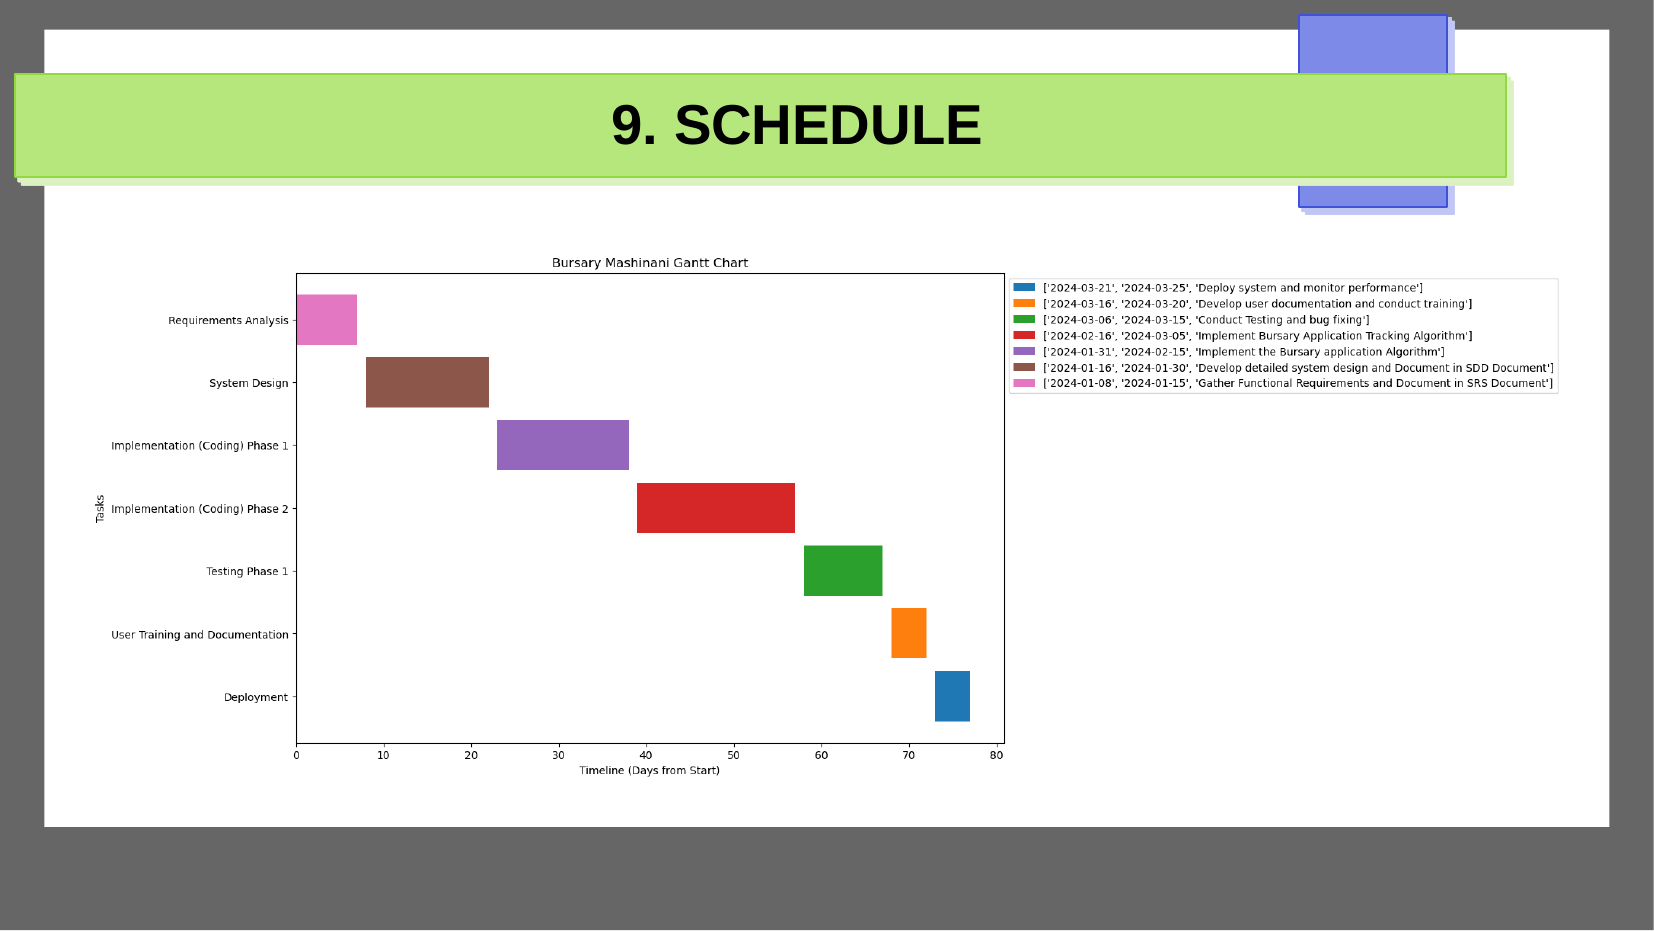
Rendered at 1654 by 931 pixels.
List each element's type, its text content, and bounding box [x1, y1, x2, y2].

title 9. SCHEDULE [88, 73, 1506, 178]
picture [88, 250, 1565, 783]
